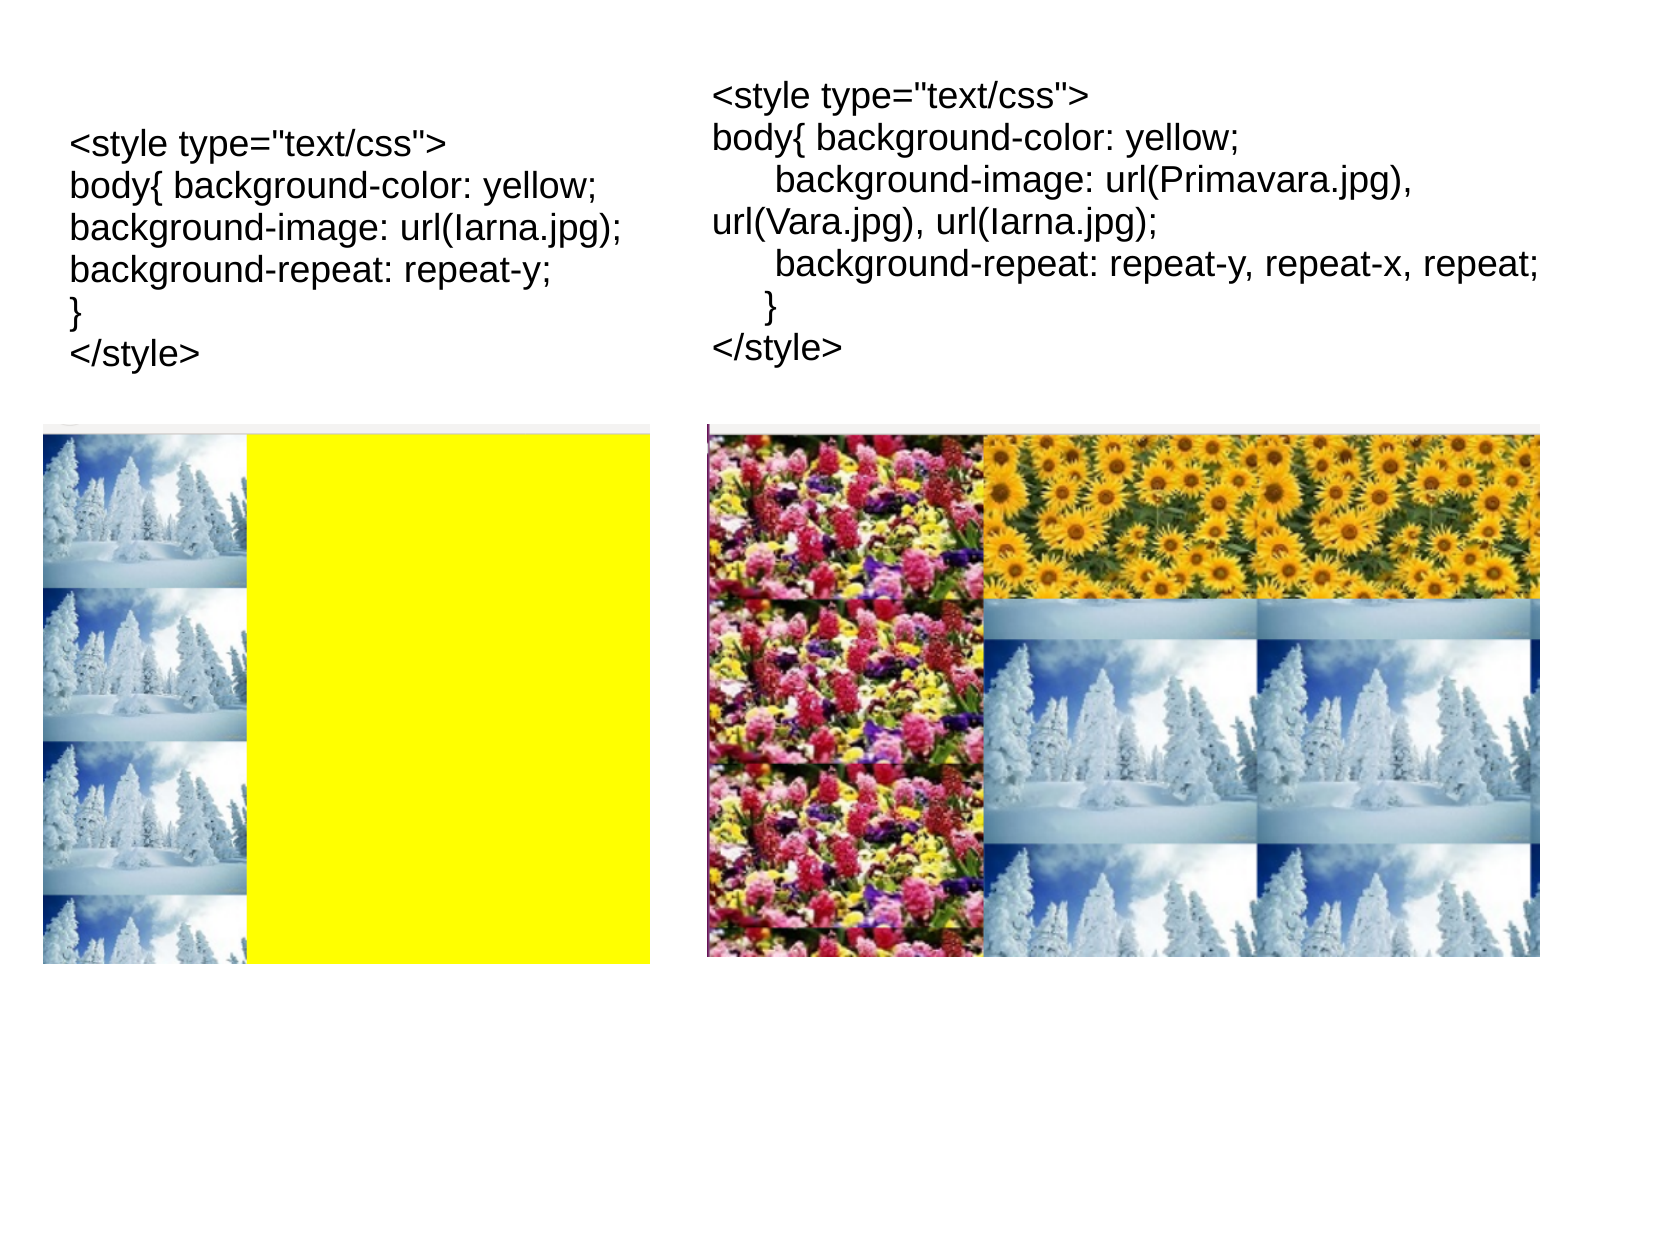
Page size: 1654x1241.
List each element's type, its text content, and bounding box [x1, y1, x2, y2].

text_box <style type="text/css"> body{ background-color: yellow; background-image: url(Iarna.jpg); background-repeat: repeat-y; } </style> [54, 115, 638, 383]
picture [43, 424, 650, 964]
text_box <style type="text/css"> body{ background-color: yellow; background-image: url(Primavara.jpg), url(Vara.jpg), url(Iarna.jpg); background-repeat: repeat-y, repeat-x, repeat; } </style> [697, 67, 1560, 419]
picture [707, 424, 1540, 957]
